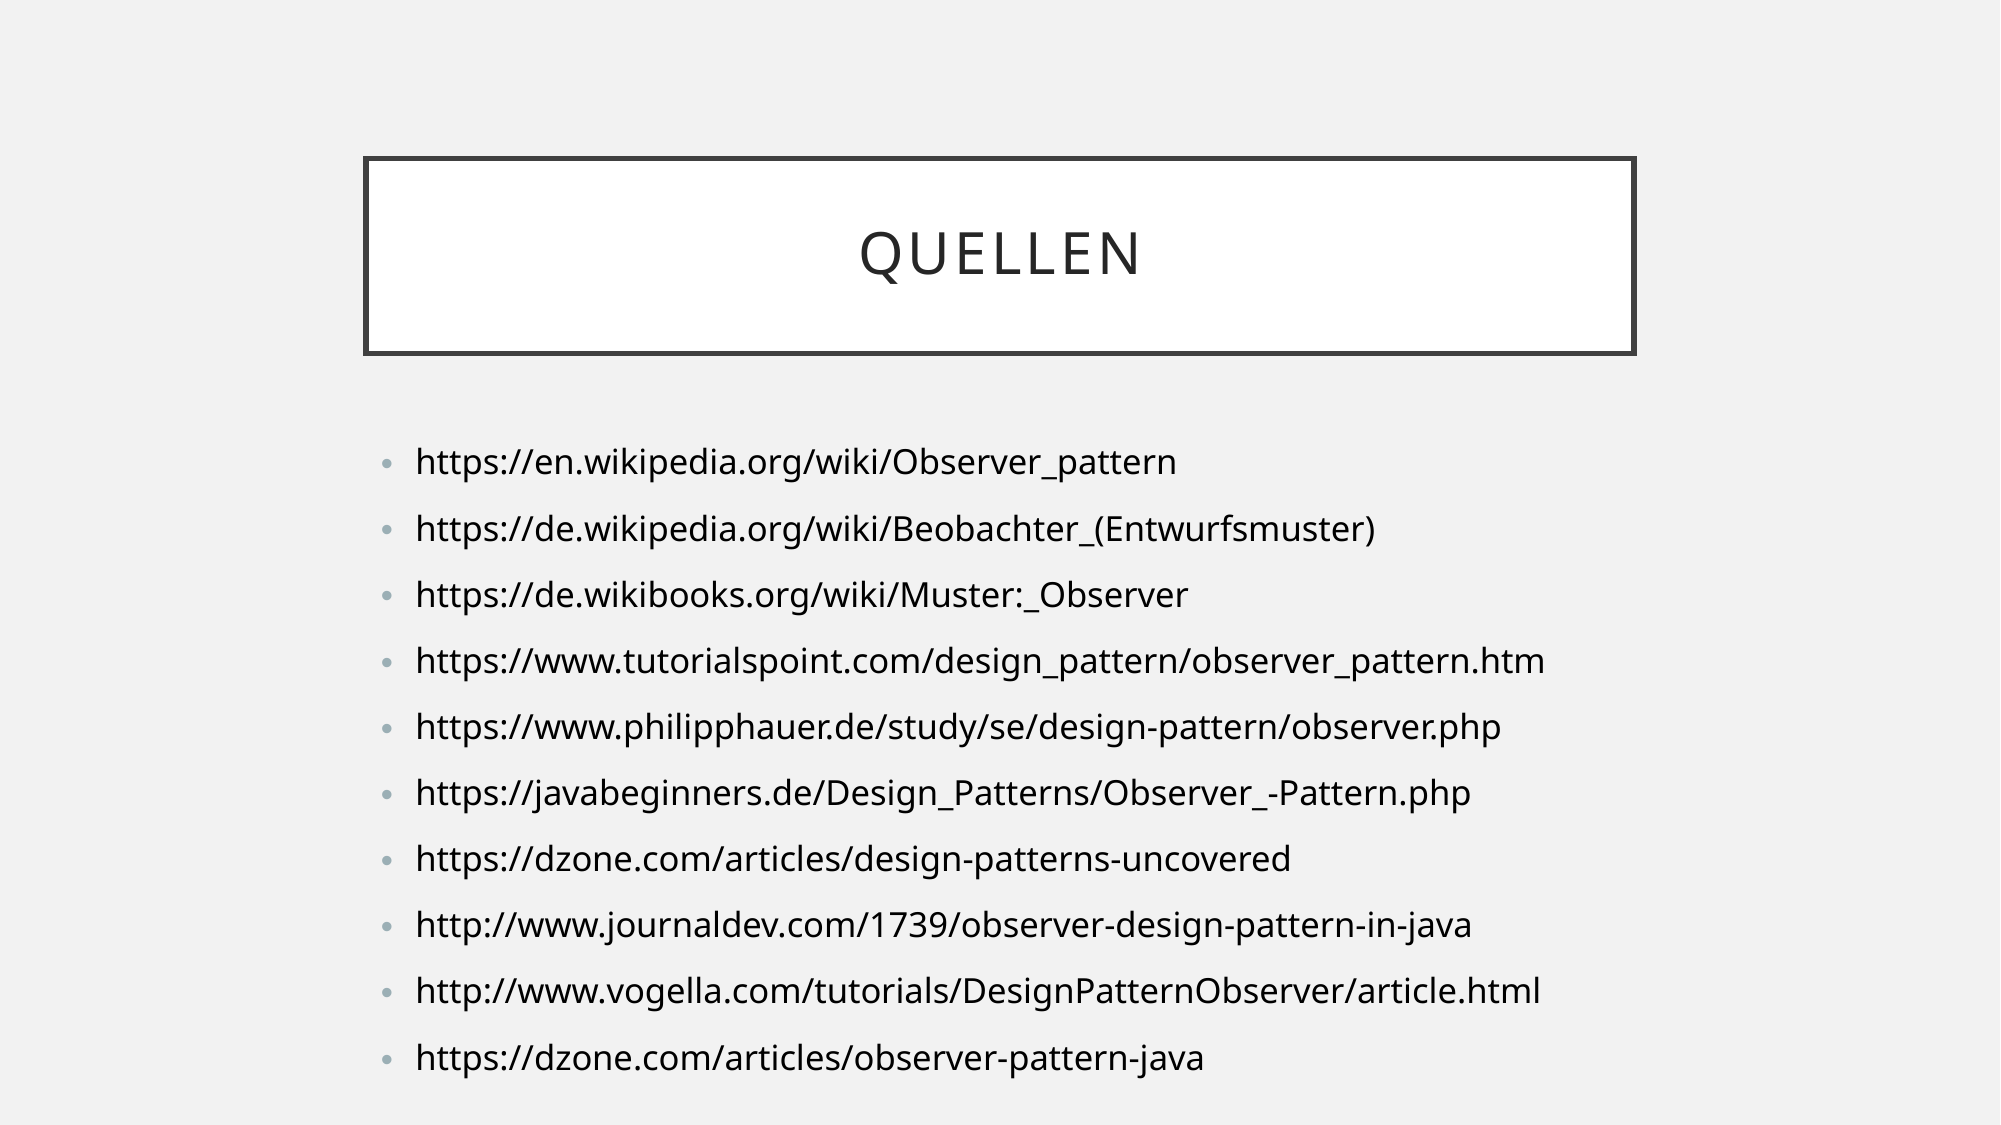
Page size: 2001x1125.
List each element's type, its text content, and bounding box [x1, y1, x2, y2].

list https://en.wikipedia.org/wiki/Observer_pattern https://de.wikipedia.org/wiki/Beobachter_(Entwurfsmuster) https://de.wikibooks.org/wiki/Muster:_Observer https://www.tutorialspoint.com/design_pattern/observer_pattern.htm https://www.philipphauer.de/study/se/design-pattern/observer.php https://javabeginners.de/Design_Patterns/Observer_-Pattern.php https://dzone.com/articles/design-patterns-uncovered http://www.journaldev.com/1739/observer-design-pattern-in-java http://www.vogella.com/tutorials/DesignPatternObserver/article.html https://dzone.com/articles/observer-pattern-java [365, 432, 1635, 1097]
title Quellen [366, 158, 1634, 354]
